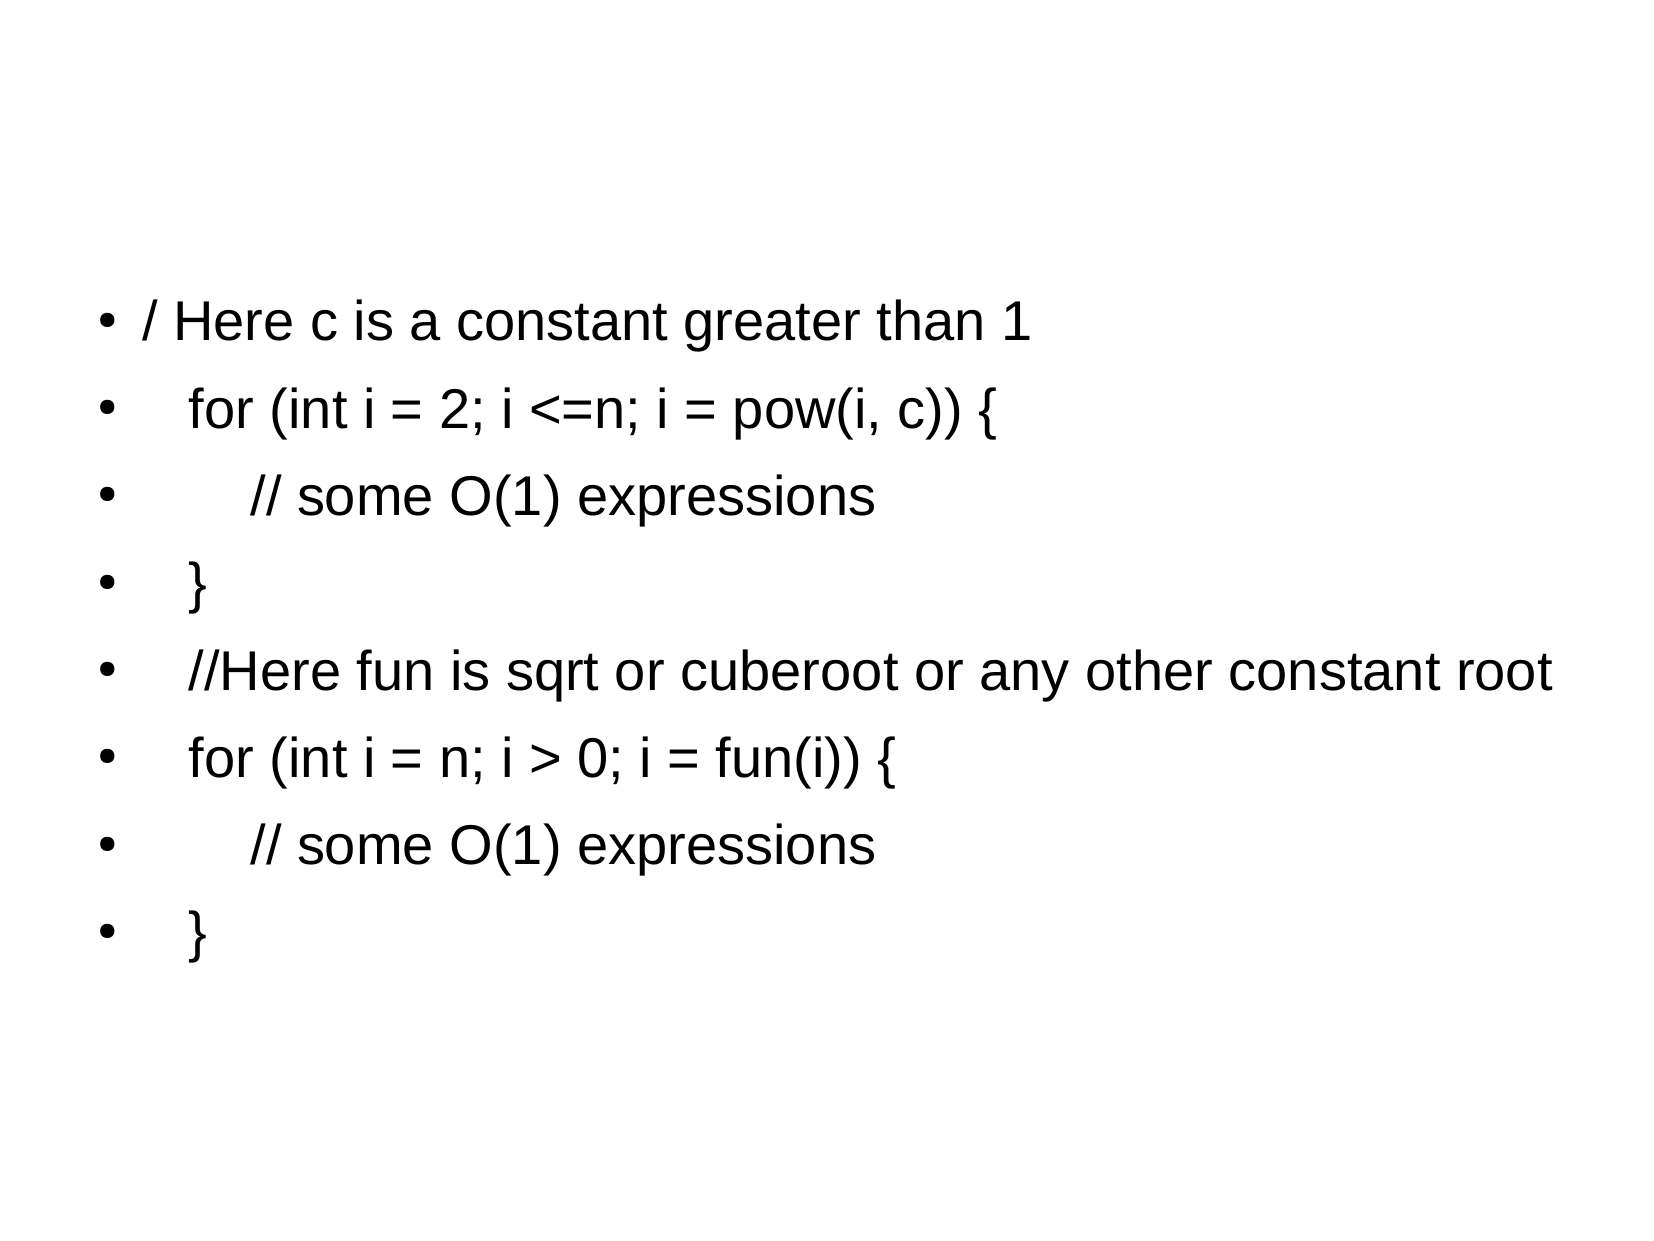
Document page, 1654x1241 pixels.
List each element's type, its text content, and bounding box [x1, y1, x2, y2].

list / Here c is a constant greater than 1 for (int i = 2; i <=n; i = pow(i, c)) { // some O(1) expressions } //Here fun is sqrt or cuberoot or any other constant root for (int i = n; i > 0; i = fun(i)) { // some O(1) expressions } [82, 290, 1571, 1010]
